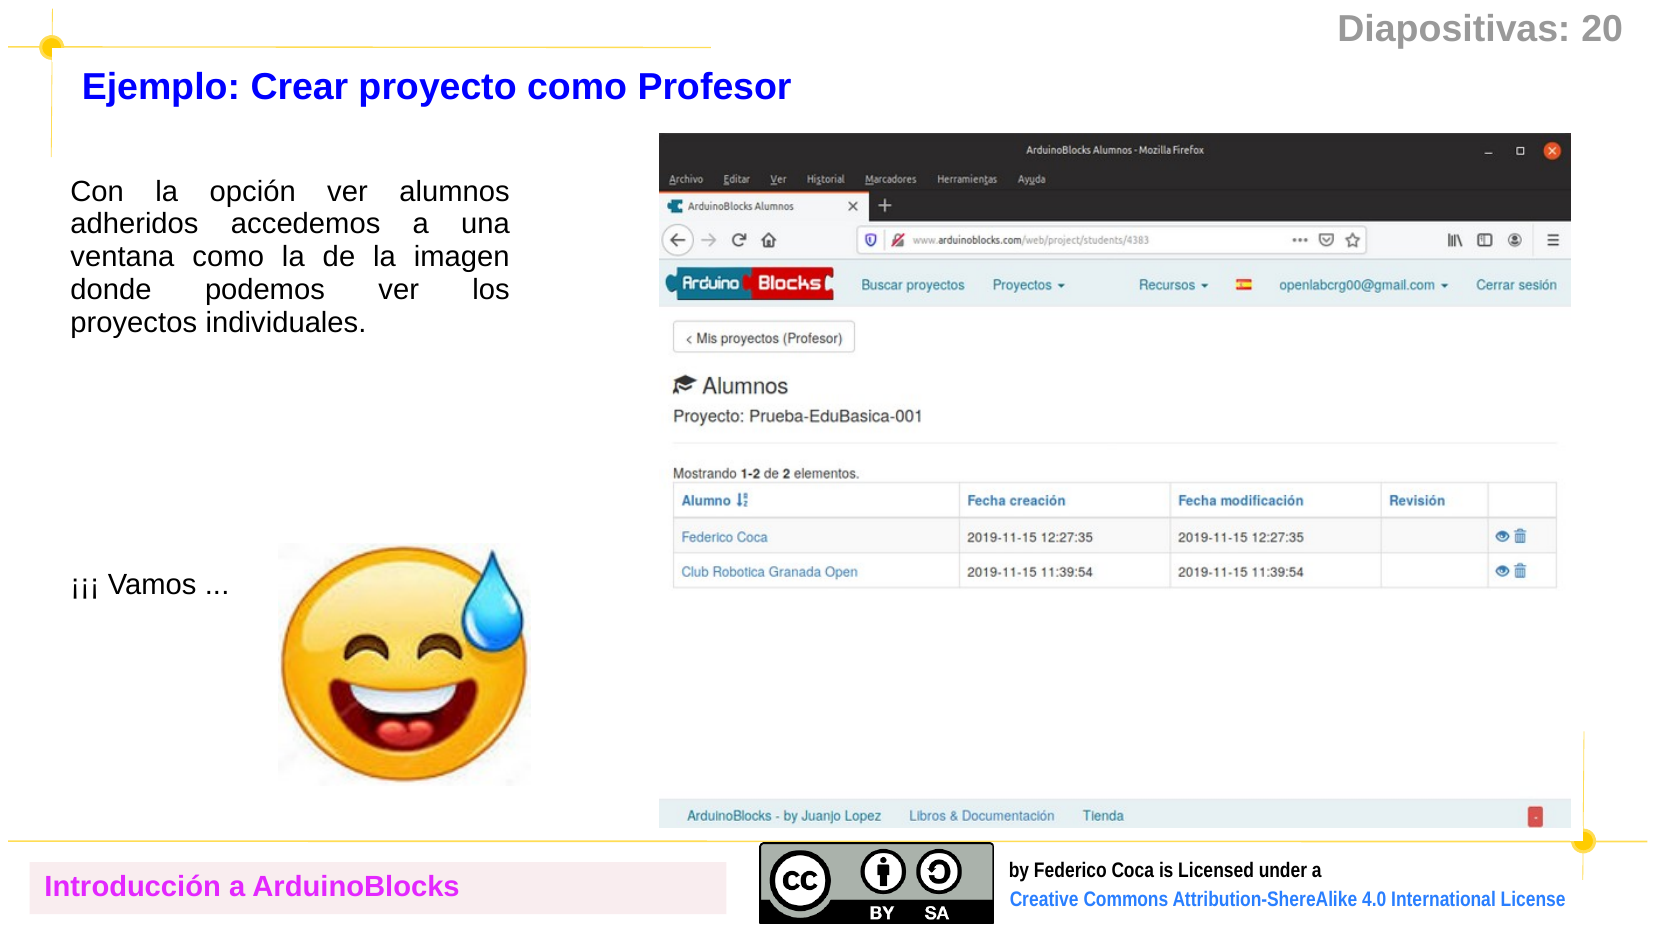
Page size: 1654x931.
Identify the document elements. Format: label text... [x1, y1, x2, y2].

picture [278, 543, 531, 786]
text_box Ejemplo: Crear proyecto como Profesor [67, 58, 1207, 116]
text_box Introducción a ArduinoBlocks [29, 862, 727, 915]
text_box Diapositivas: 20 [1322, 0, 1644, 57]
text_box Con la opción ver alumnos adheridos accedemos a una ventana como la de la imagen donde podemos ver los proyectos individuales. ¡¡¡ Vamos ... [55, 167, 526, 609]
picture [659, 133, 1571, 828]
